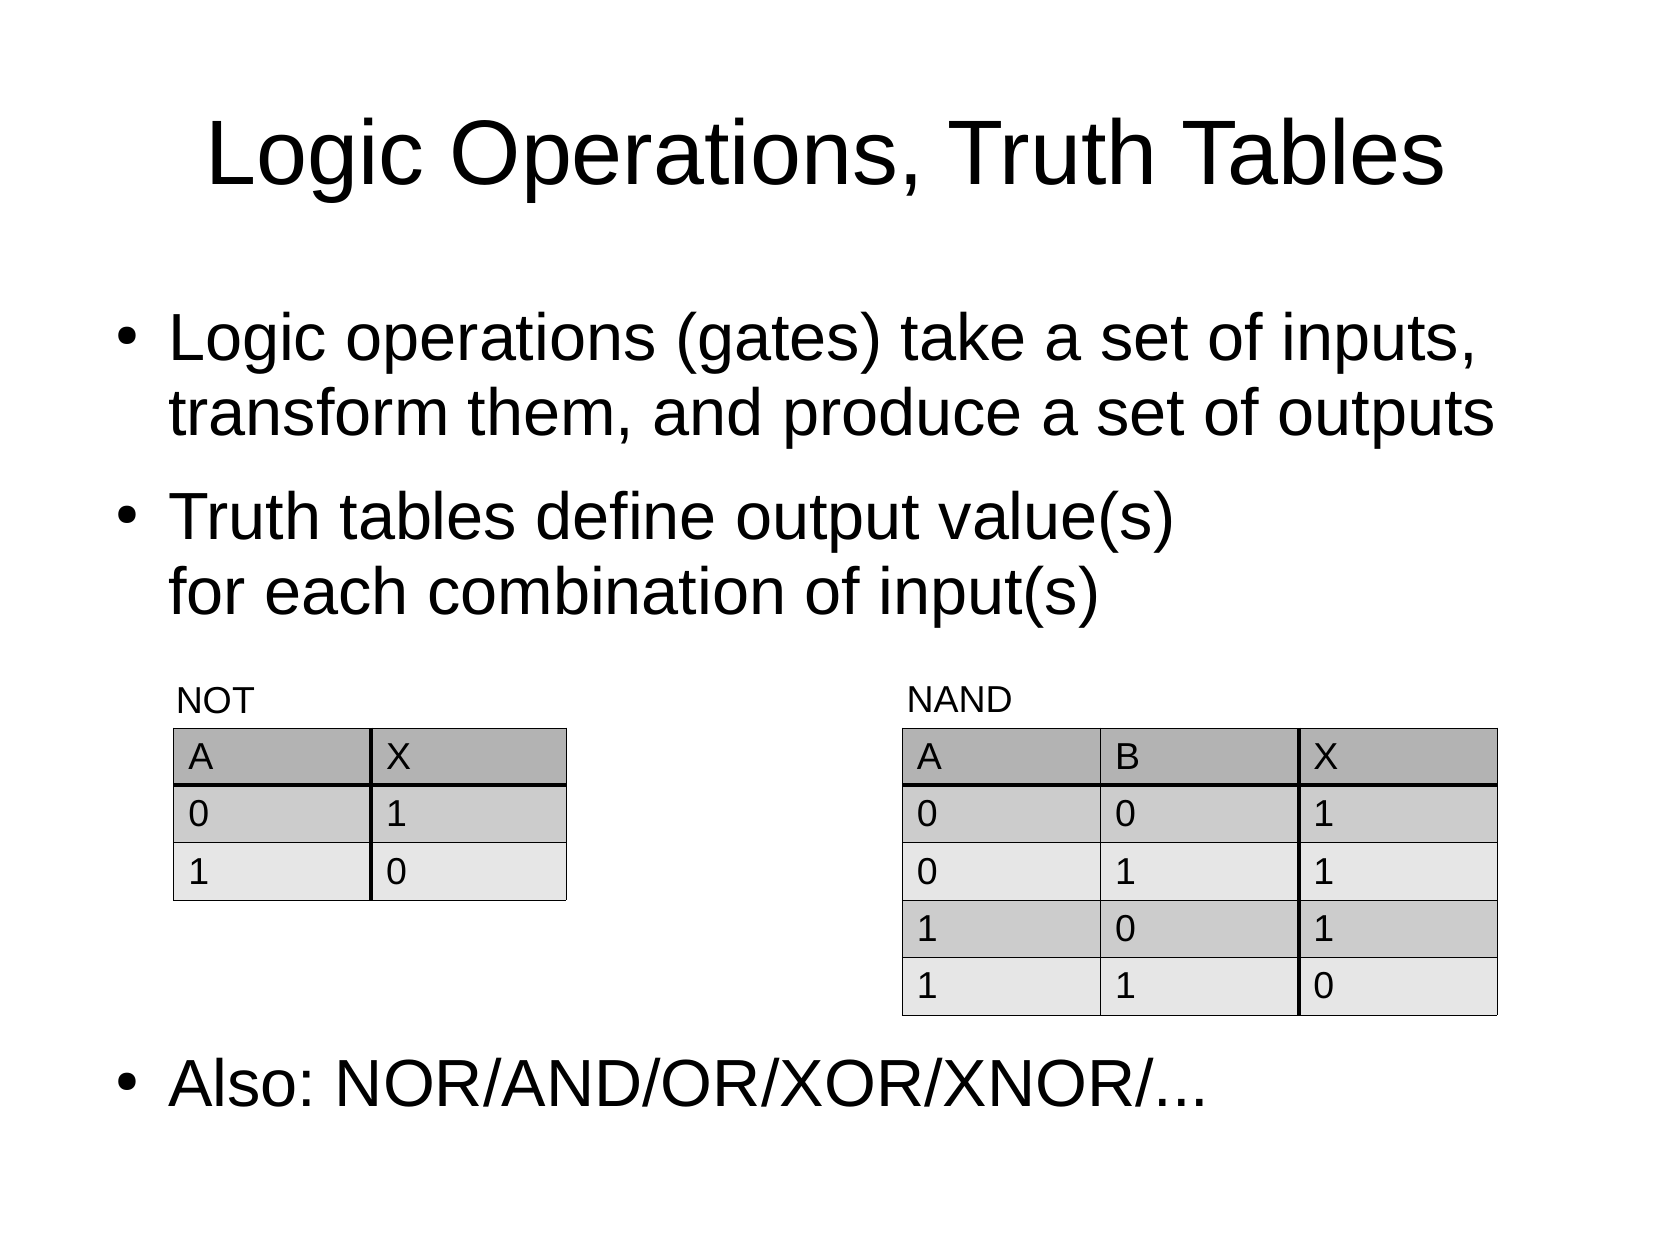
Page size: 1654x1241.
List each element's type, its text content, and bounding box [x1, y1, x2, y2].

table_cell 1 [903, 901, 1100, 957]
table_cell 0 [1101, 901, 1297, 957]
table_cell 0 [903, 787, 1100, 842]
table_cell 1 [1301, 843, 1497, 900]
table_cell 1 [1101, 843, 1297, 900]
text_box NOT [161, 671, 271, 729]
text_box NAND [891, 670, 1028, 728]
table_cell 1 [1301, 901, 1497, 957]
table_cell 0 [903, 843, 1100, 900]
table_cell 1 [1101, 958, 1297, 1015]
table_cell 1 [903, 958, 1100, 1015]
table_cell 0 [1301, 958, 1497, 1015]
list Logic operations (gates) take a set of inputs, transform them, and produce a set of outputs Truth tables define output value(s) for each combination of input(s) Also: NOR/AND/OR/XOR/XNOR/... [97, 300, 1553, 1201]
title Logic Operations, Truth Tables [82, 49, 1571, 257]
table_header X [1301, 729, 1497, 783]
table_cell 1 [1301, 787, 1497, 842]
table_cell 0 [1101, 787, 1297, 842]
table_header A [903, 729, 1100, 783]
table_header B [1101, 729, 1297, 783]
